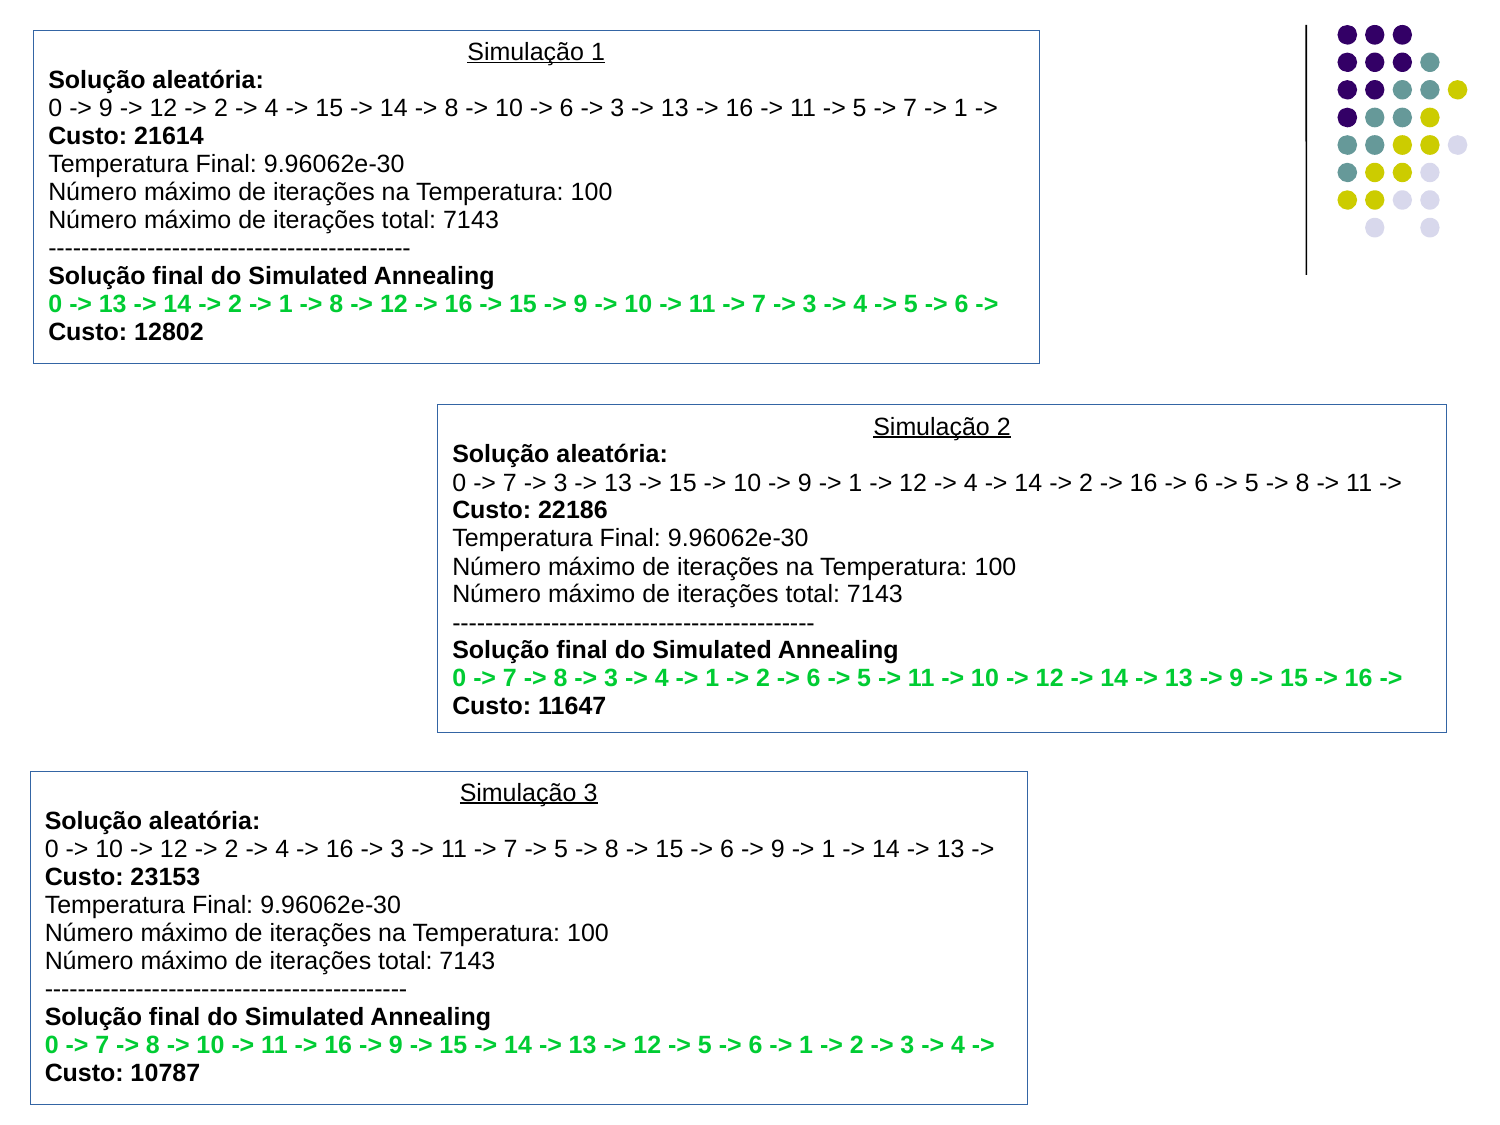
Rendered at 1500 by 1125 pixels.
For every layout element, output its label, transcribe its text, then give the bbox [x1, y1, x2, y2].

text_box Simulação 1 Solução aleatória: 0 -> 9 -> 12 -> 2 -> 4 -> 15 -> 14 -> 8 -> 10 -> 6 -> 3 -> 13 -> 16 -> 11 -> 5 -> 7 -> 1 -> Custo: 21614 Temperatura Final: 9.96062e-30 Número máximo de iterações na Temperatura: 100 Número máximo de iterações total: 7143 -------------------------------------------- Solução final do Simulated Annealing 0 -> 13 -> 14 -> 2 -> 1 -> 8 -> 12 -> 16 -> 15 -> 9 -> 10 -> 11 -> 7 -> 3 -> 4 -> 5 -> 6 -> Custo: 12802 [33, 30, 1040, 364]
text_box Simulação 2 Solução aleatória: 0 -> 7 -> 3 -> 13 -> 15 -> 10 -> 9 -> 1 -> 12 -> 4 -> 14 -> 2 -> 16 -> 6 -> 5 -> 8 -> 11 -> Custo: 22186 Temperatura Final: 9.96062e-30 Número máximo de iterações na Temperatura: 100 Número máximo de iterações total: 7143 -------------------------------------------- Solução final do Simulated Annealing 0 -> 7 -> 8 -> 3 -> 4 -> 1 -> 2 -> 6 -> 5 -> 11 -> 10 -> 12 -> 14 -> 13 -> 9 -> 15 -> 16 -> Custo: 11647 [437, 404, 1447, 733]
text_box Simulação 3 Solução aleatória: 0 -> 10 -> 12 -> 2 -> 4 -> 16 -> 3 -> 11 -> 7 -> 5 -> 8 -> 15 -> 6 -> 9 -> 1 -> 14 -> 13 -> Custo: 23153 Temperatura Final: 9.96062e-30 Número máximo de iterações na Temperatura: 100 Número máximo de iterações total: 7143 -------------------------------------------- Solução final do Simulated Annealing 0 -> 7 -> 8 -> 10 -> 11 -> 16 -> 9 -> 15 -> 14 -> 13 -> 12 -> 5 -> 6 -> 1 -> 2 -> 3 -> 4 -> Custo: 10787 [30, 771, 1028, 1105]
